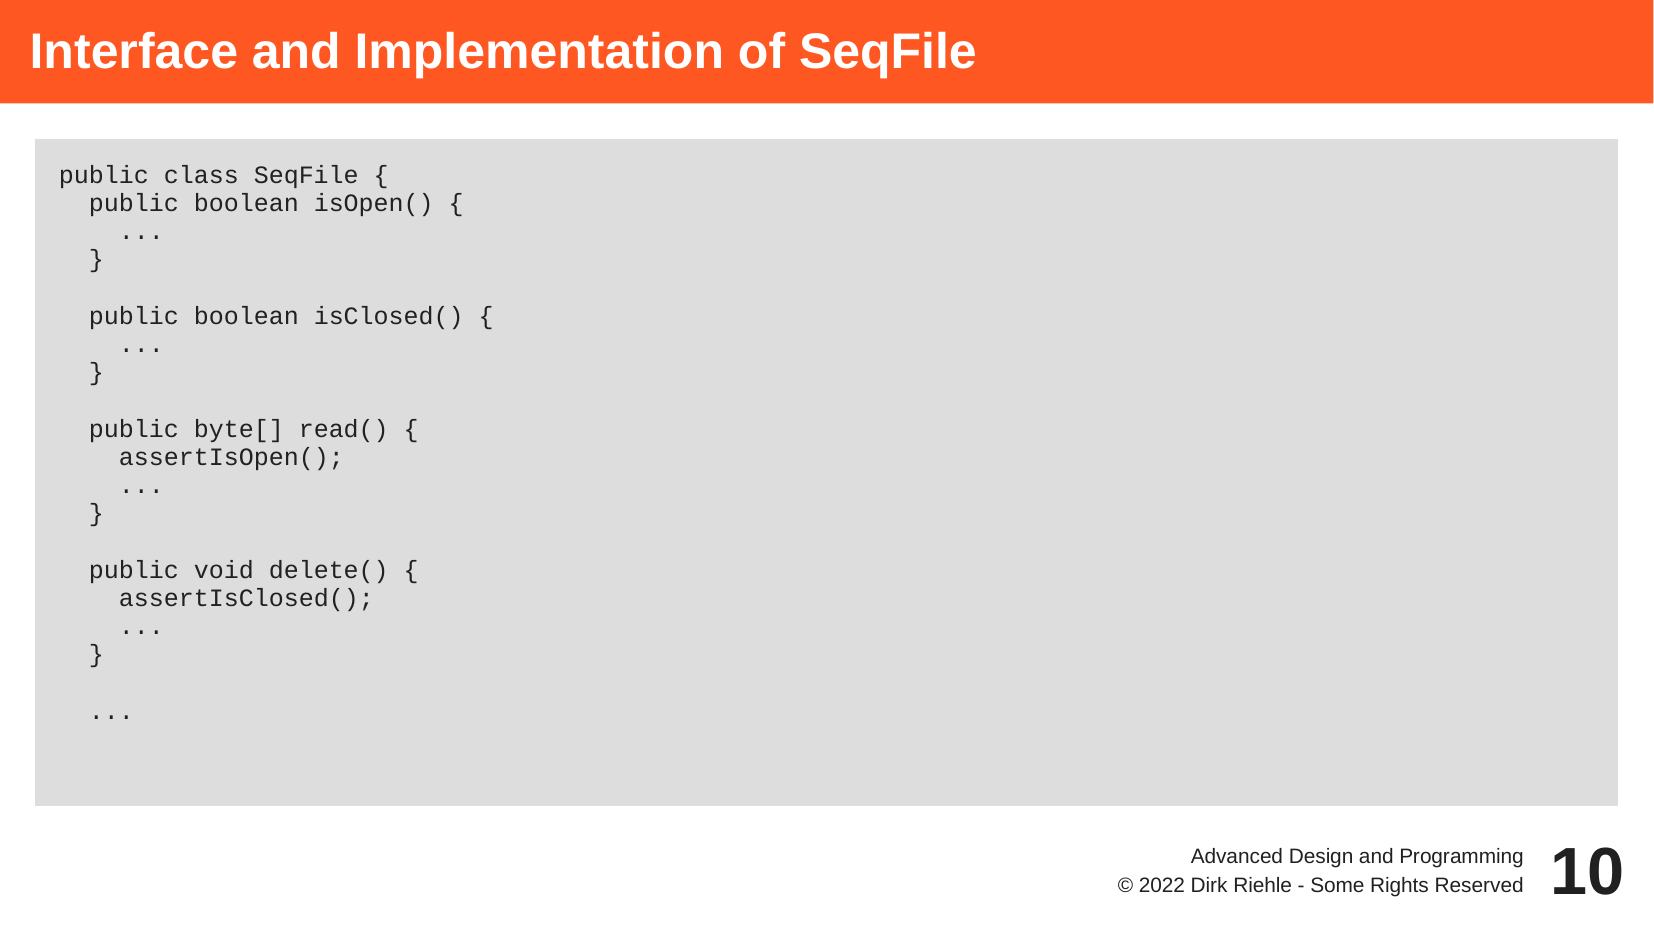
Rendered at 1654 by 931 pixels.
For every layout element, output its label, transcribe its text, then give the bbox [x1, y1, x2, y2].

list public class SeqFile { public boolean isOpen() { ... } public boolean isClosed() { ... } public byte[] read() { assertIsOpen(); ... } public void delete() { assertIsClosed(); ... } ... [29, 132, 1625, 813]
title Interface and Implementation of SeqFile [0, 0, 1654, 104]
